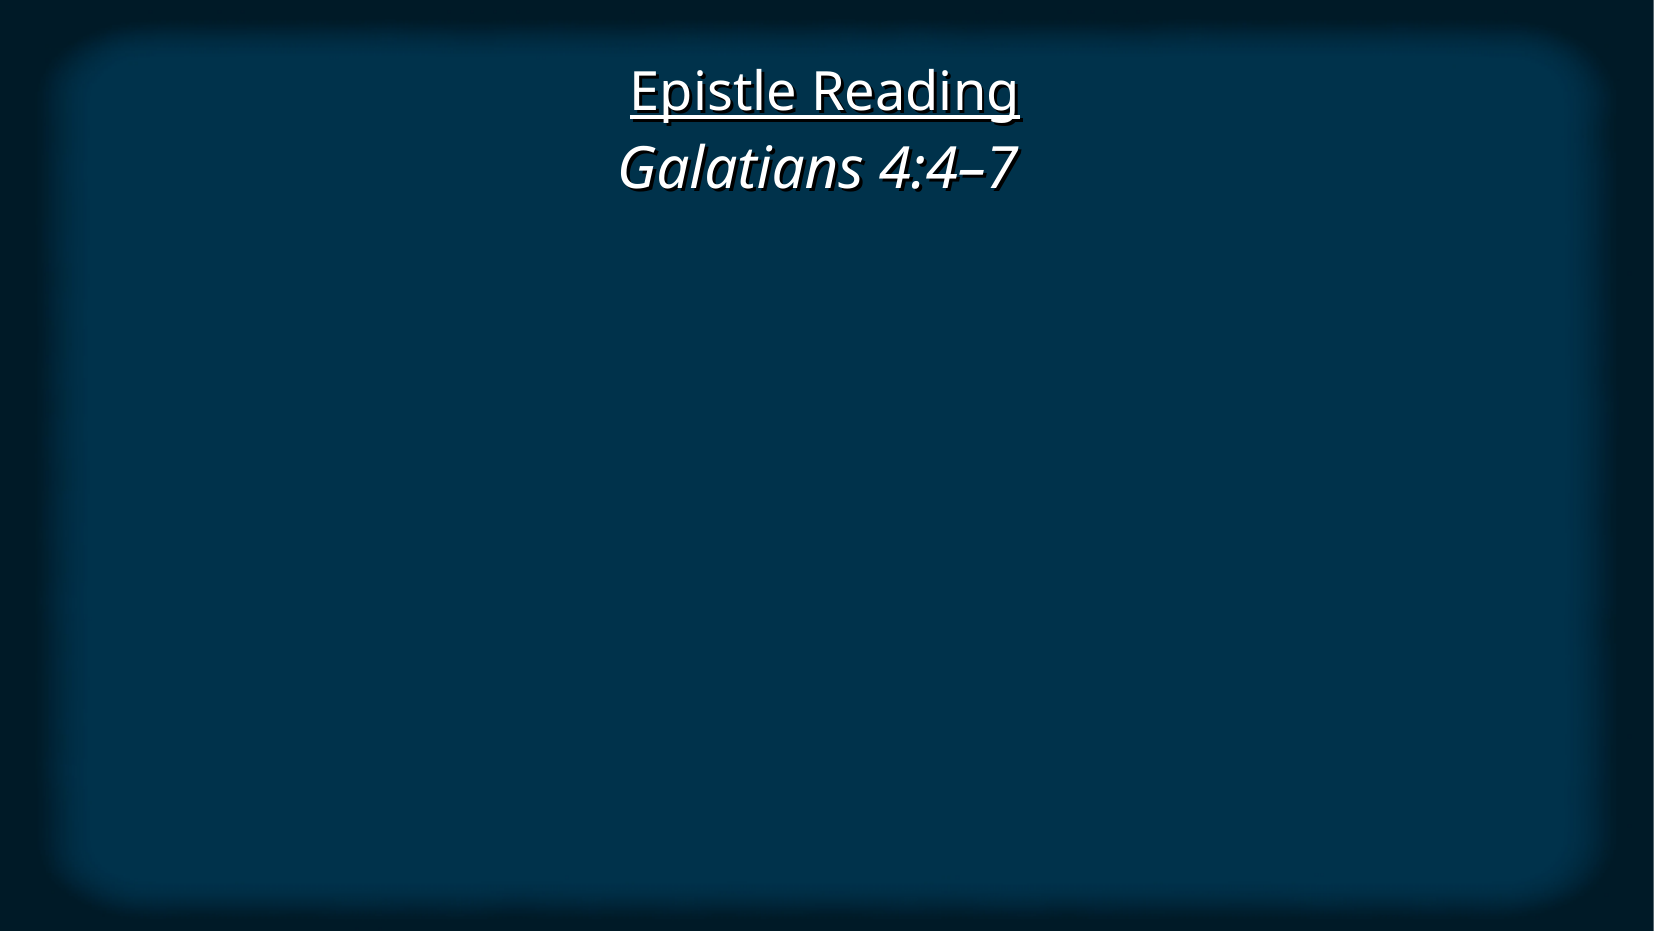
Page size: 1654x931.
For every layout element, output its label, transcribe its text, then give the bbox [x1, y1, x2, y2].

picture [0, 0, 1654, 931]
text_box Epistle Reading Galatians 4:4–7 [75, 45, 1576, 209]
